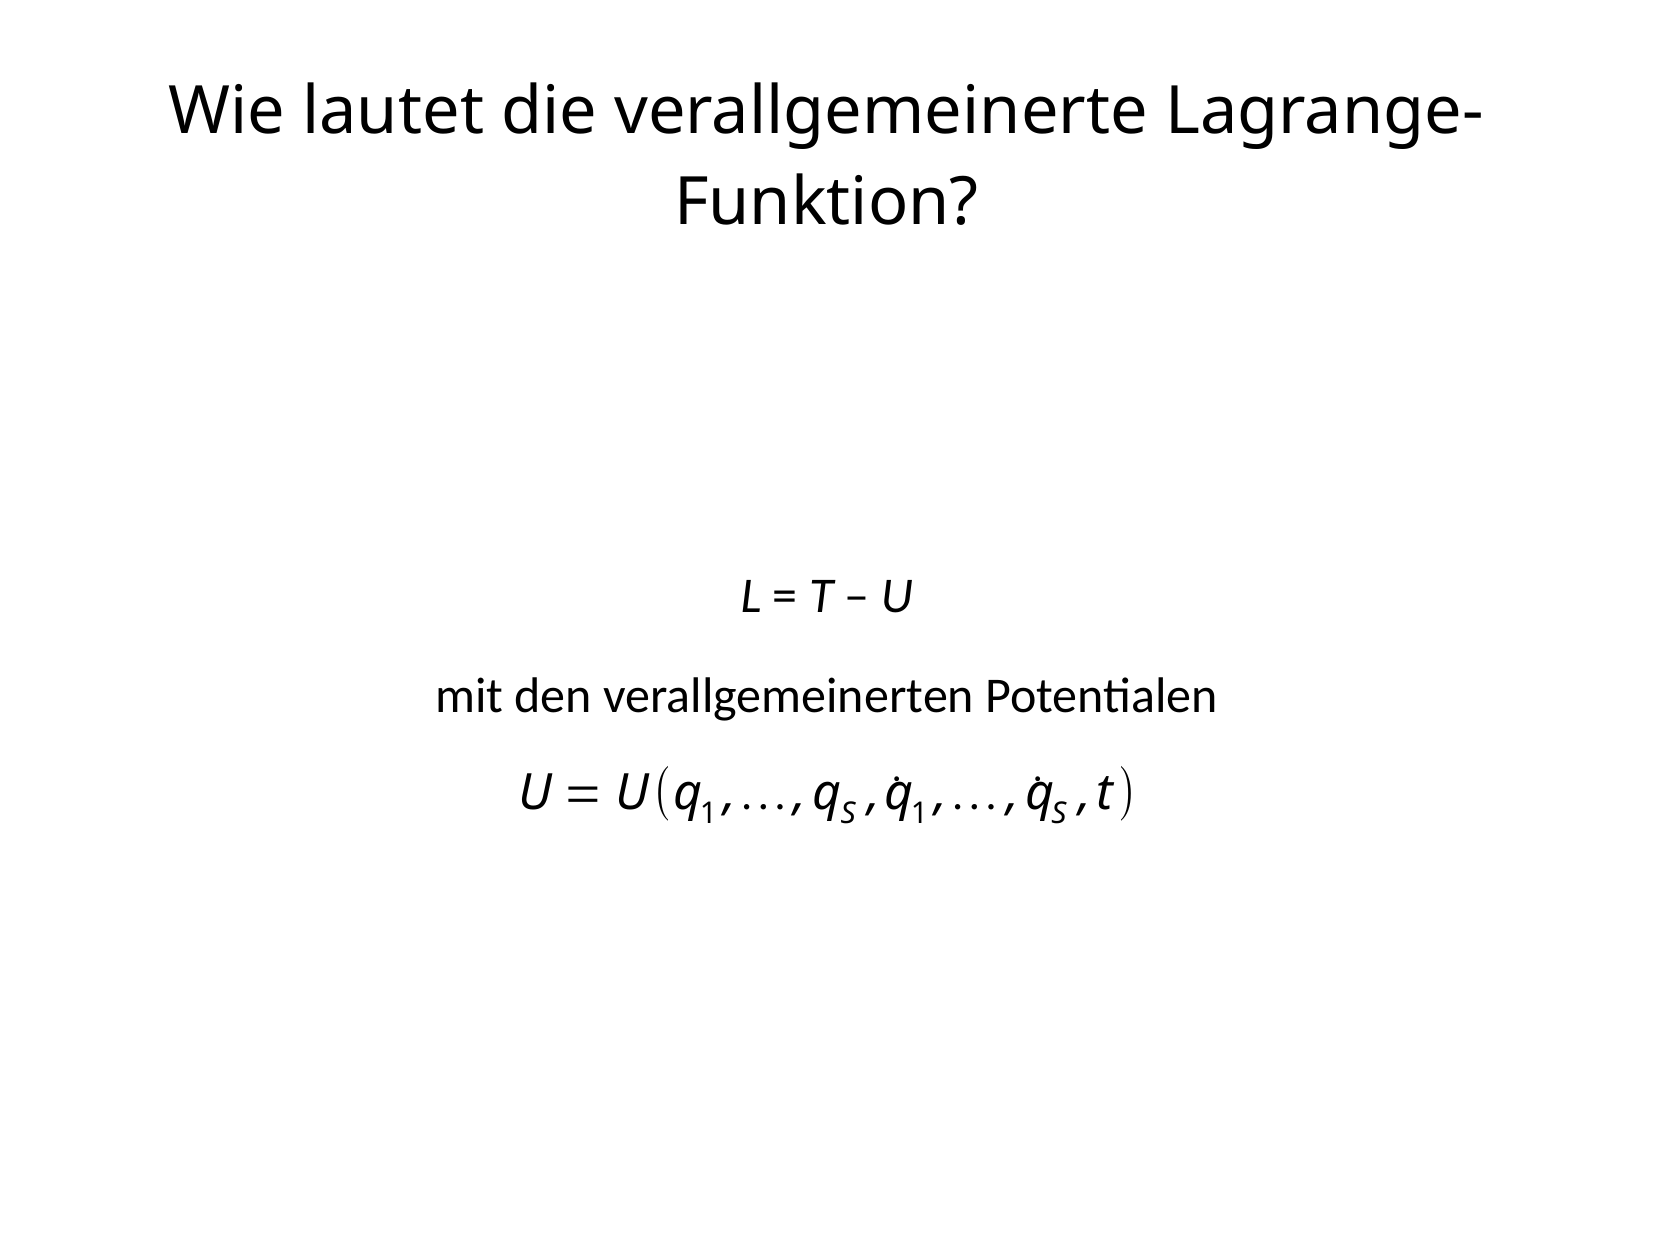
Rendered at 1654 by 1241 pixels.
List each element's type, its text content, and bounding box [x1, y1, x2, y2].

subtitle L = T – U mit den verallgemeinerten Potentialen [82, 290, 1571, 1010]
title Wie lautet die verallgemeinerte Lagrange-Funktion? [82, 49, 1571, 257]
chart [512, 762, 1142, 832]
